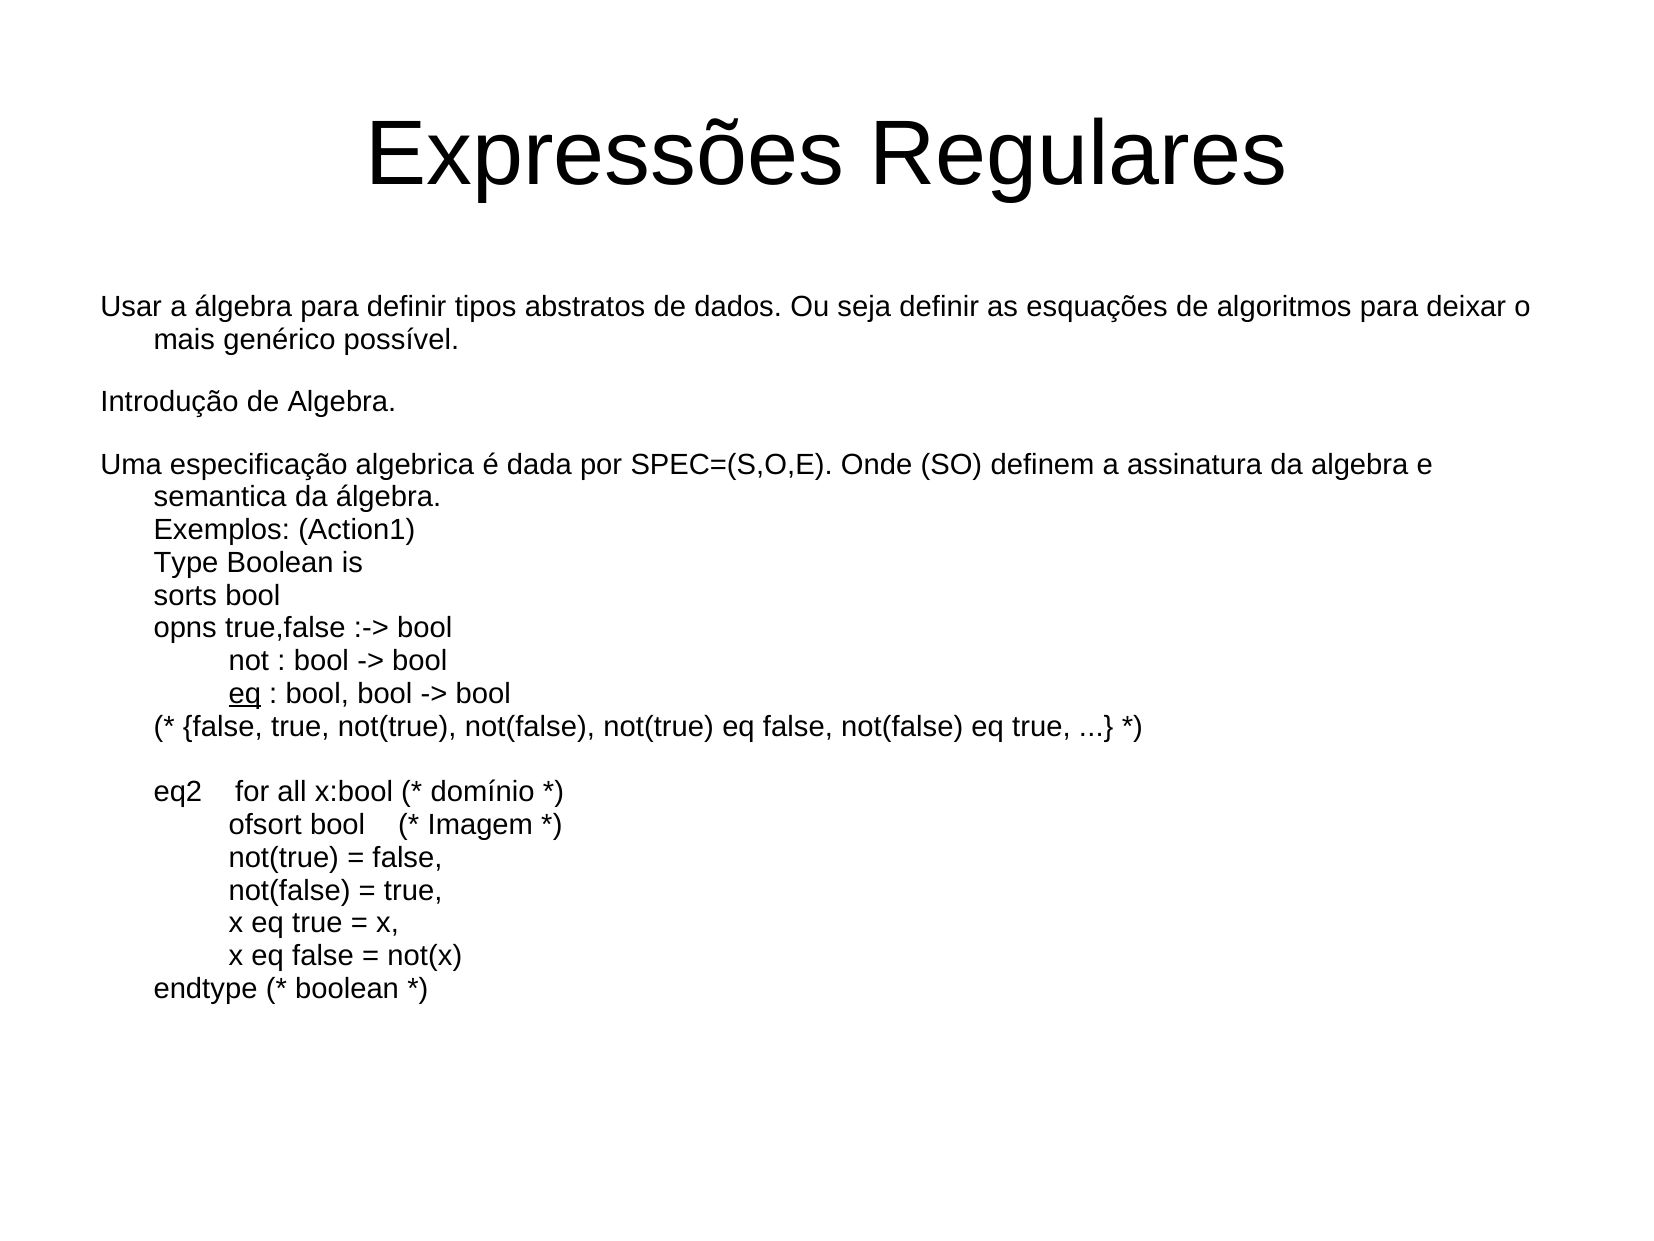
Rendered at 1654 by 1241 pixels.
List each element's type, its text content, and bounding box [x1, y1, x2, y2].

list Usar a álgebra para definir tipos abstratos de dados. Ou seja definir as esquações de algoritmos para deixar o mais genérico possível. Introdução de Algebra. Uma especificação algebrica é dada por SPEC=(S,O,E). Onde (SO) definem a assinatura da algebra e semantica da álgebra. Exemplos: (Action1) Type Boolean is sorts bool opns true,false :-> bool not : bool -> bool eq : bool, bool -> bool (* {false, true, not(true), not(false), not(true) eq false, not(false) eq true, ...} *) eq2 for all x:bool (* domínio *) ofsort bool (* Imagem *) not(true) = false, not(false) = true, x eq true = x, x eq false = not(x) endtype (* boolean *) [82, 290, 1571, 1109]
title Expressões Regulares [82, 49, 1571, 257]
